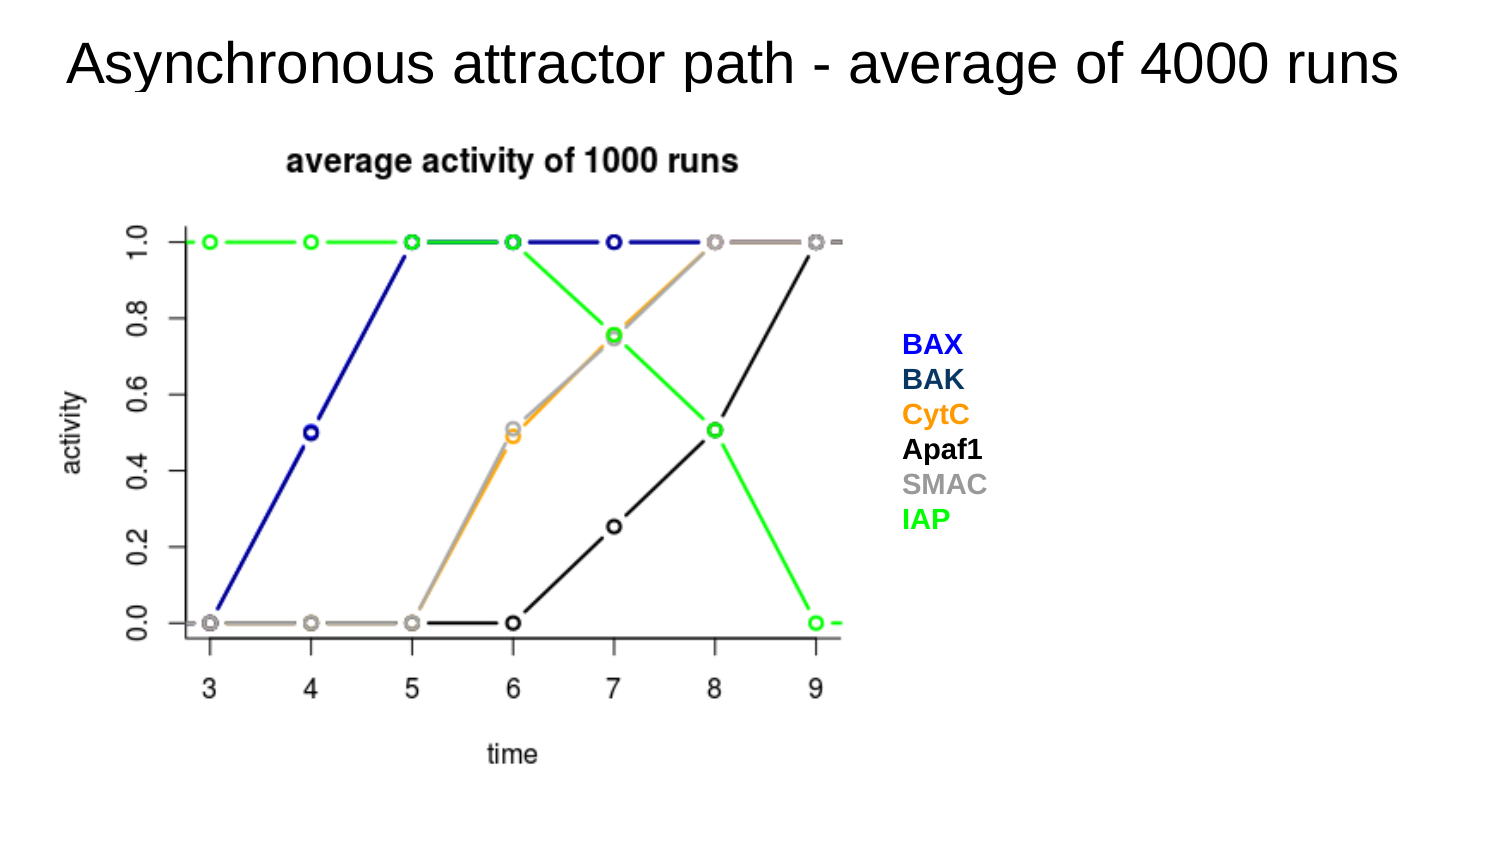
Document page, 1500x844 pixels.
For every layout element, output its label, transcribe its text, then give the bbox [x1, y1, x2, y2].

picture [51, 92, 910, 807]
title Asynchronous attractor path - average of 4000 runs [51, 10, 1449, 105]
text_box BAX BAK CytC Apaf1 SMAC IAP [887, 310, 1025, 547]
